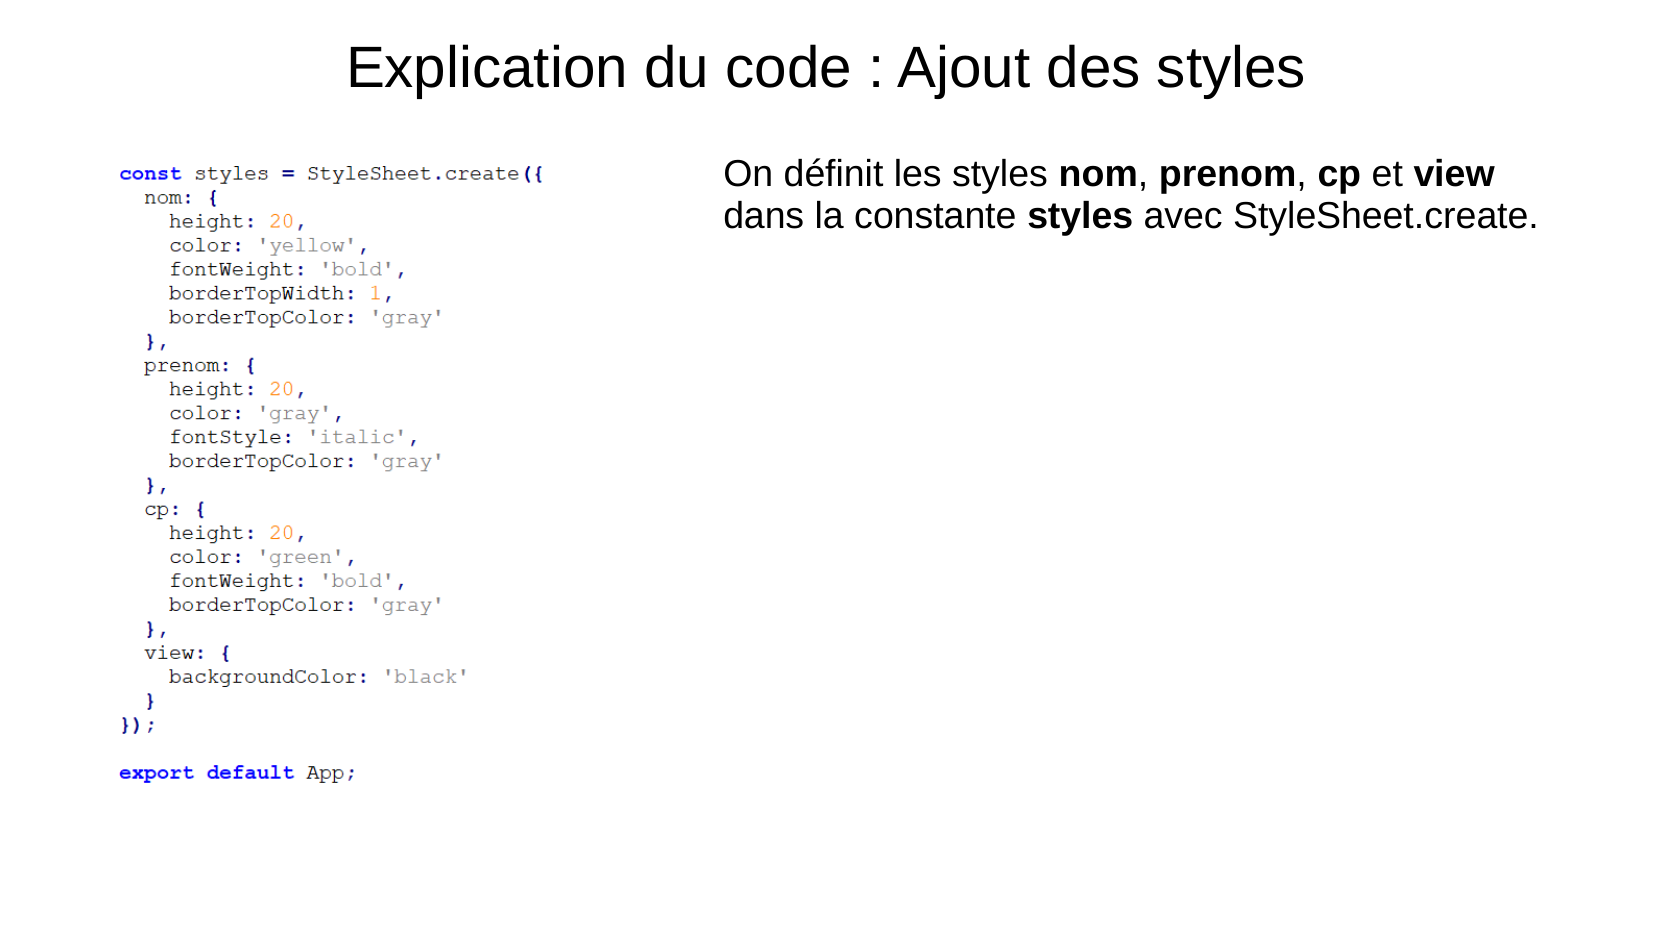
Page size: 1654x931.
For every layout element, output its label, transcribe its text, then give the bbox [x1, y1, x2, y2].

text_box On définit les styles nom, prenom, cp et view dans la constante styles avec StyleSheet.create. [708, 145, 1595, 325]
picture [118, 165, 551, 786]
title Explication du code : Ajout des styles [82, 0, 1571, 146]
